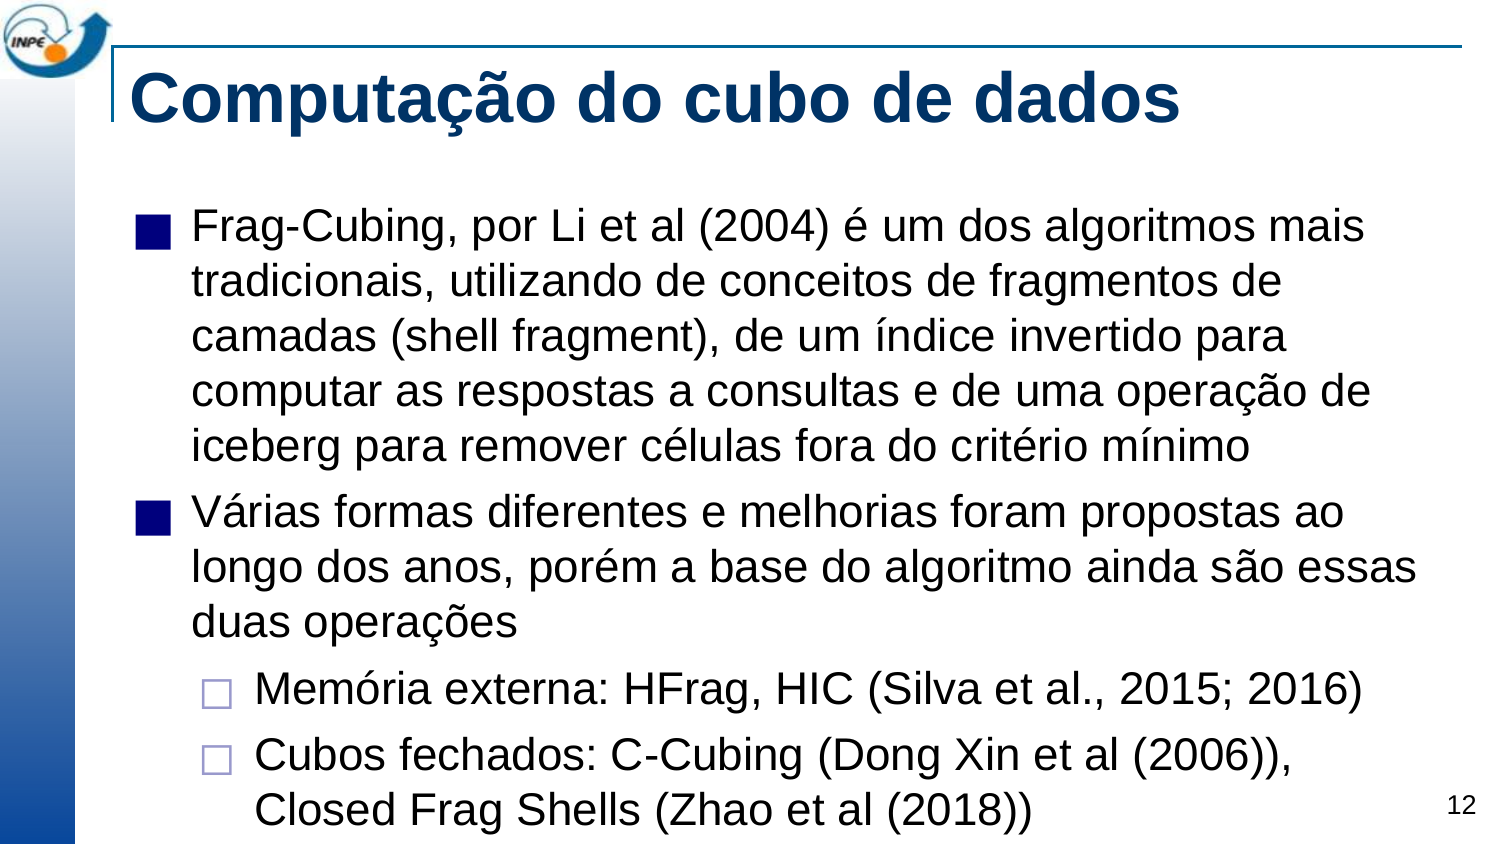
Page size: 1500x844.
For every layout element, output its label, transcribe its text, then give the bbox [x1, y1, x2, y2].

list Frag-Cubing, por Li et al (2004) é um dos algoritmos mais tradicionais, utilizando de conceitos de fragmentos de camadas (shell fragment), de um índice invertido para computar as respostas a consultas e de uma operação de iceberg para remover células fora do critério mínimo Várias formas diferentes e melhorias foram propostas ao longo dos anos, porém a base do algoritmo ainda são essas duas operações Memória externa: HFrag, HIC (Silva et al., 2015; 2016) Cubos fechados: C-Cubing (Dong Xin et al (2006)), Closed Frag Shells (Zhao et al (2018)) [99, 187, 1450, 769]
title Computação do cubo de dados [112, 46, 1450, 141]
slide_number <number> [1403, 779, 1494, 844]
picture [0, 0, 113, 79]
